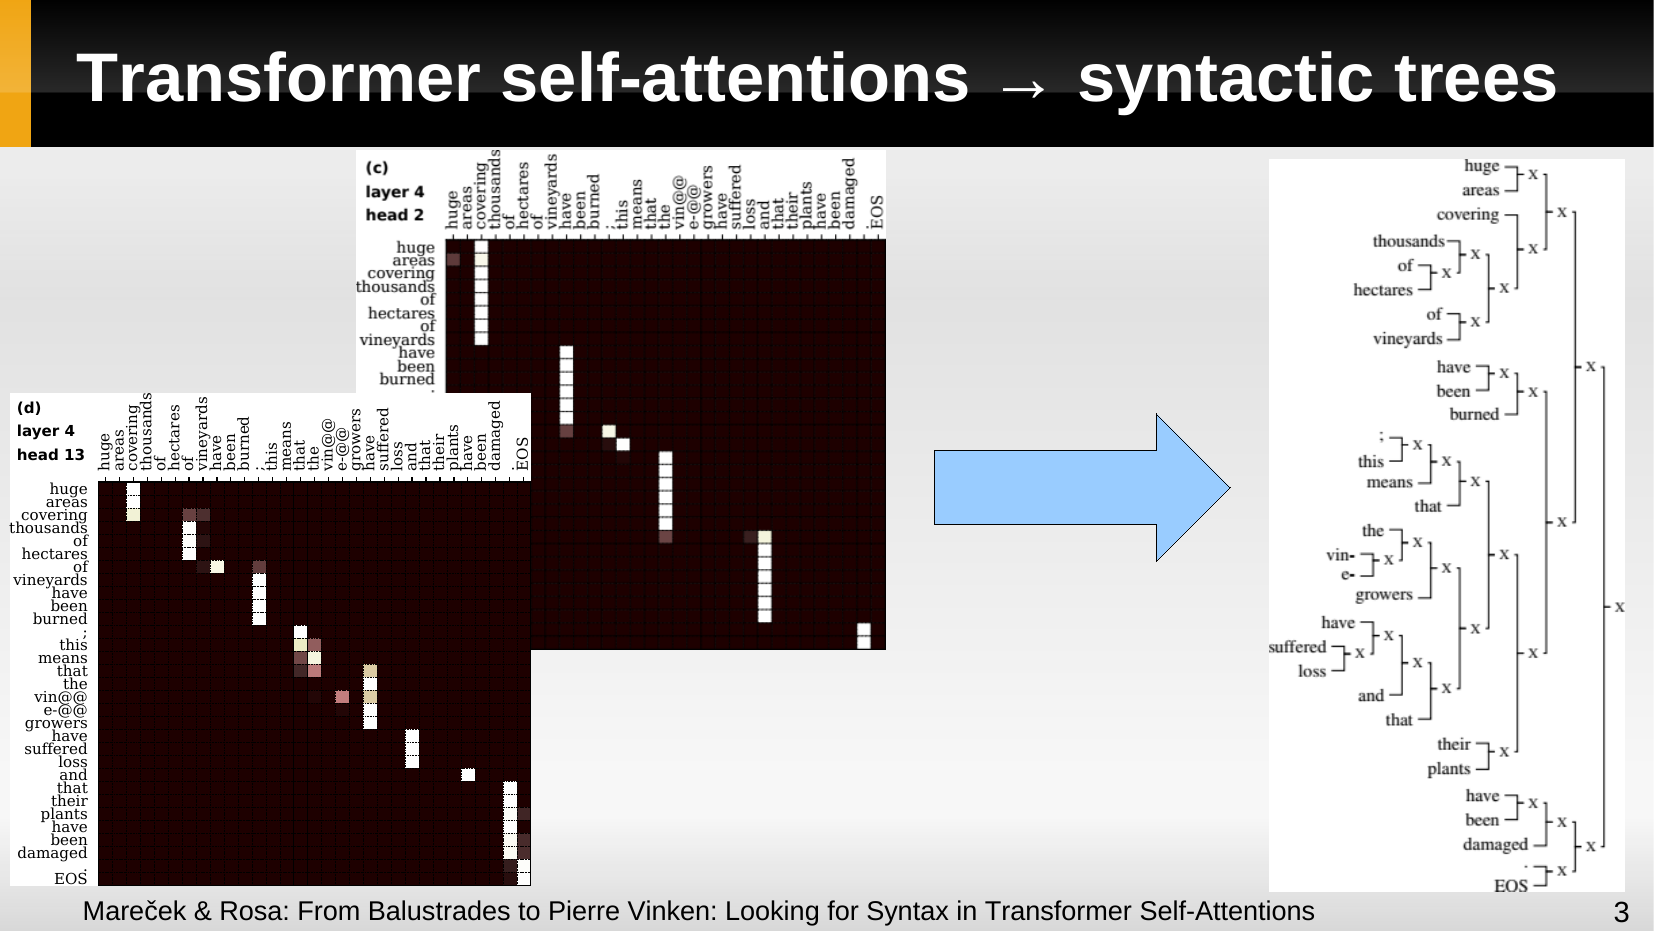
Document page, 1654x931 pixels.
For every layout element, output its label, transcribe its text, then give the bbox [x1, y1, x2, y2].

picture [0, 0, 1654, 931]
text_box [934, 413, 1231, 562]
title Transformer self-attentions → syntactic trees [76, 0, 1625, 156]
